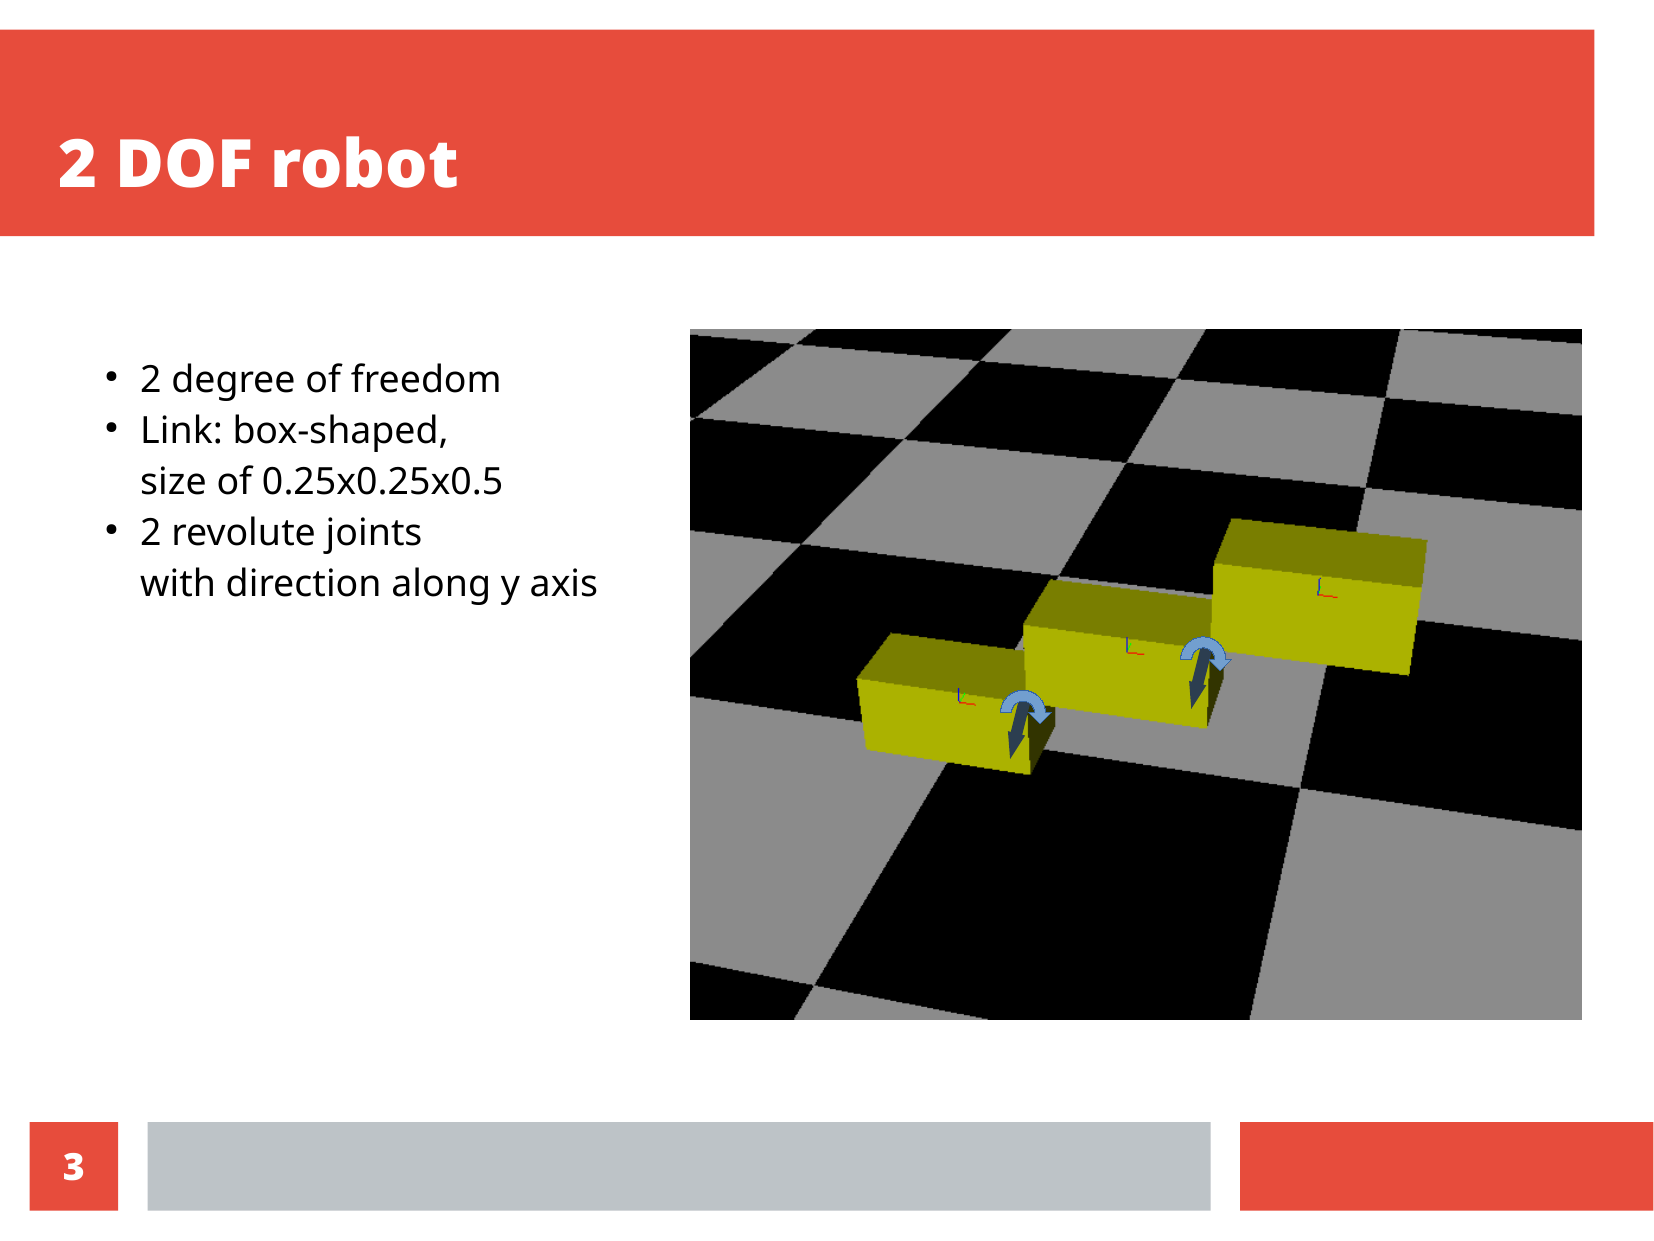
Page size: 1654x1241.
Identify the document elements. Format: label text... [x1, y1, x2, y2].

picture [690, 329, 1582, 1021]
text_box [1000, 690, 1052, 724]
title 2 DOF robot [59, 59, 1595, 207]
text_box 2 degree of freedom Link: box-shaped, size of 0.25x0.25x0.5 2 revolute joints with direction along y axis [90, 345, 690, 615]
text_box [1180, 636, 1232, 671]
